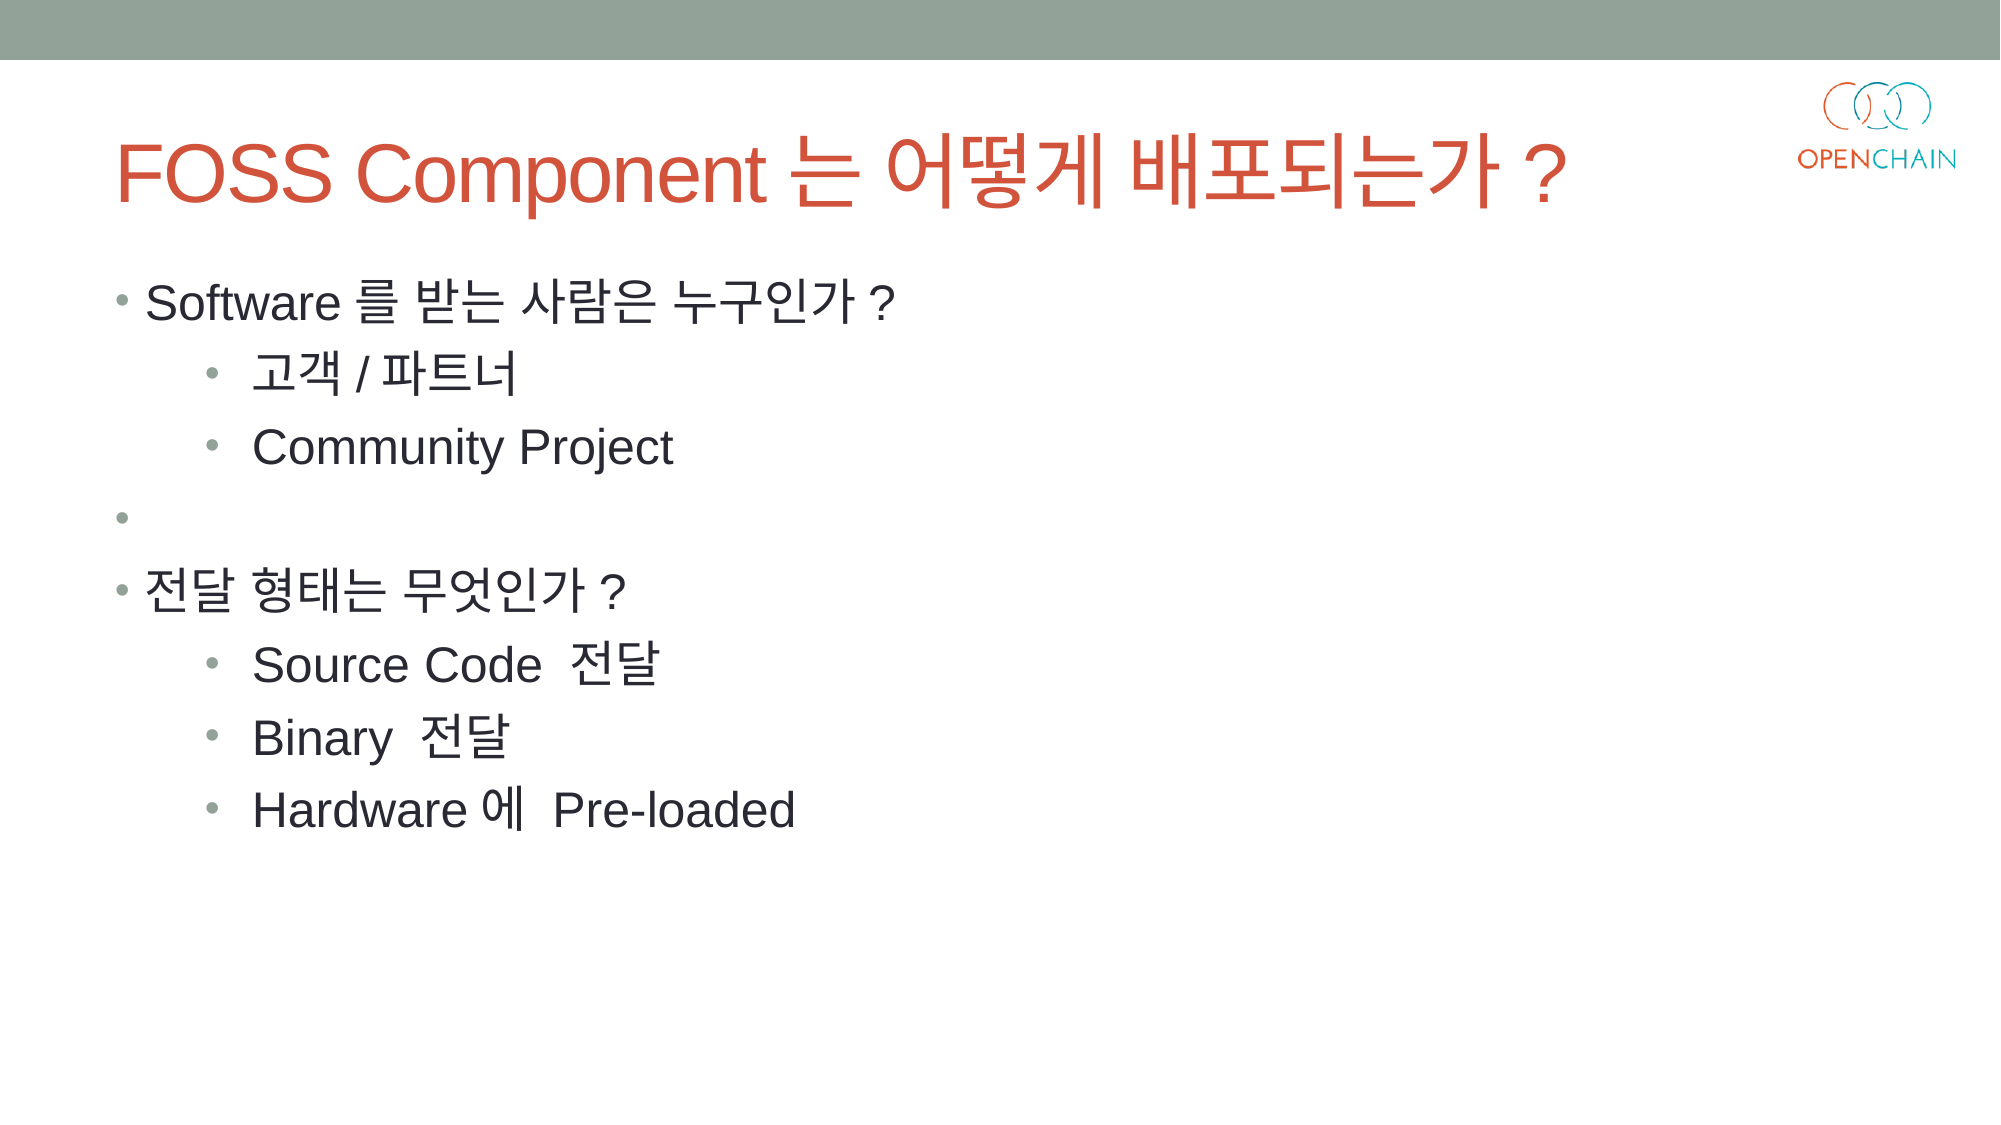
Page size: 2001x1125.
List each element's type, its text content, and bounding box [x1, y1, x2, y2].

list Software를 받는 사람은 누구인가? 고객/파트너 Community Project 전달 형태는 무엇인가? Source Code 전달 Binary 전달 Hardware에 Pre-loaded [99, 262, 1900, 1104]
title FOSS Component는 어떻게 배포되는가? [99, 87, 1900, 251]
